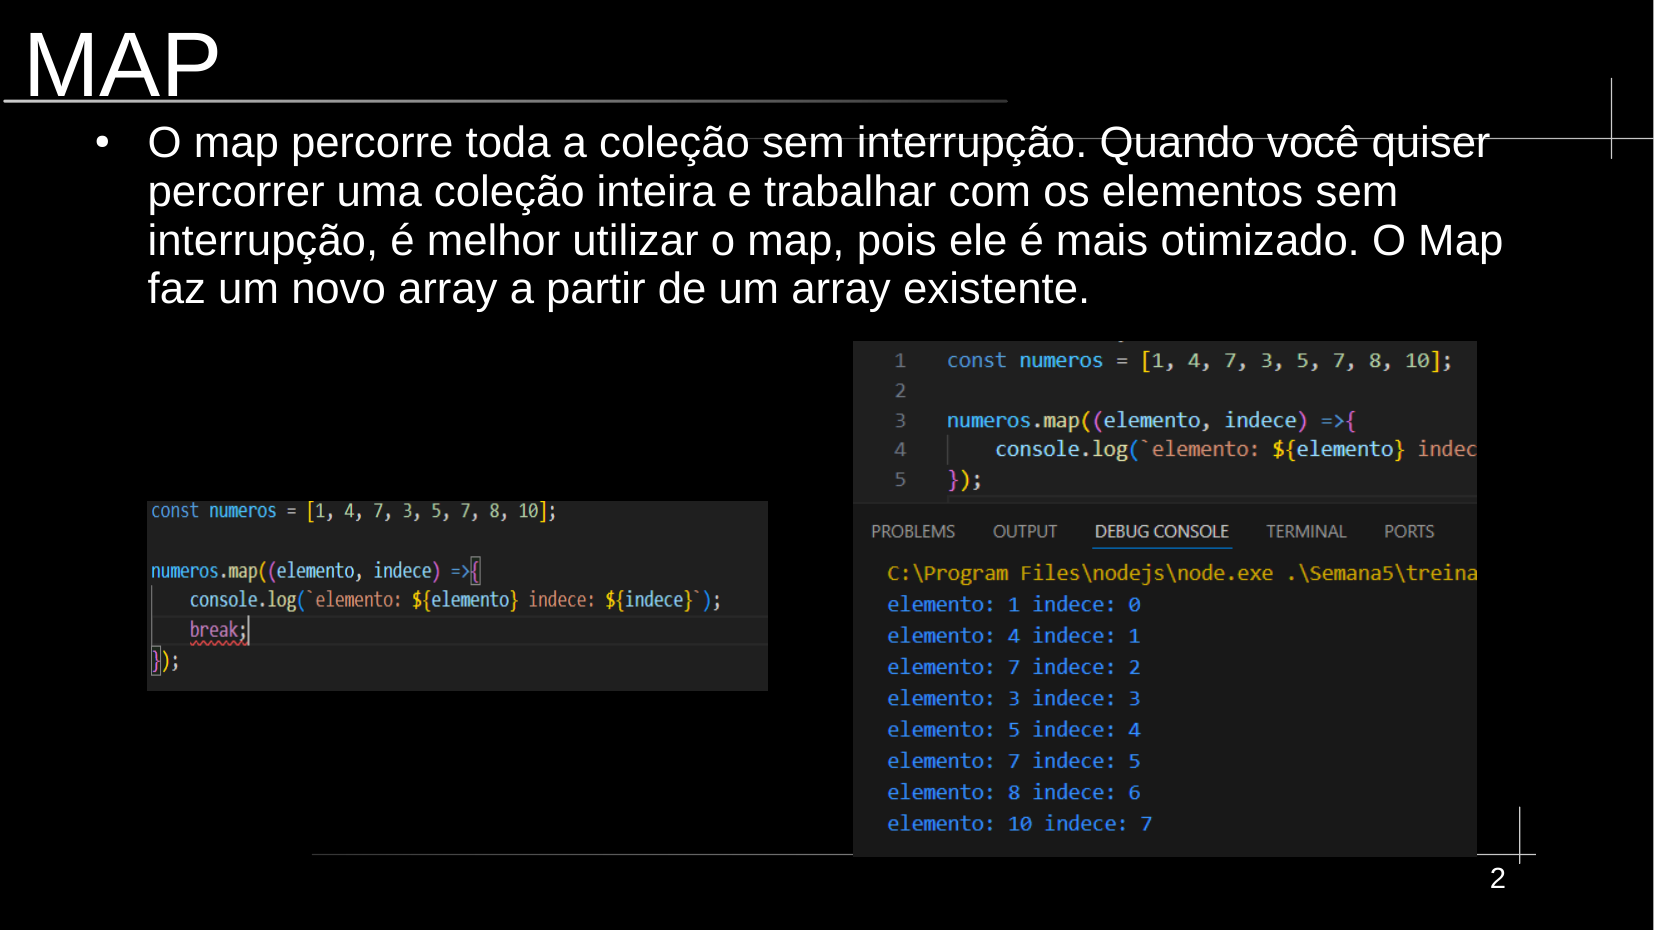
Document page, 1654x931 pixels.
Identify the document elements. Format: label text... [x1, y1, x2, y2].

list O map percorre toda a coleção sem interrupção. Quando você quiser percorrer uma coleção inteira e trabalhar com os elementos sem interrupção, é melhor utilizar o map, pois ele é mais otimizado. O Map faz um novo array a partir de um array existente. [76, 118, 1565, 658]
picture [853, 341, 1477, 857]
picture [147, 501, 768, 691]
title MAP [23, 11, 1589, 119]
